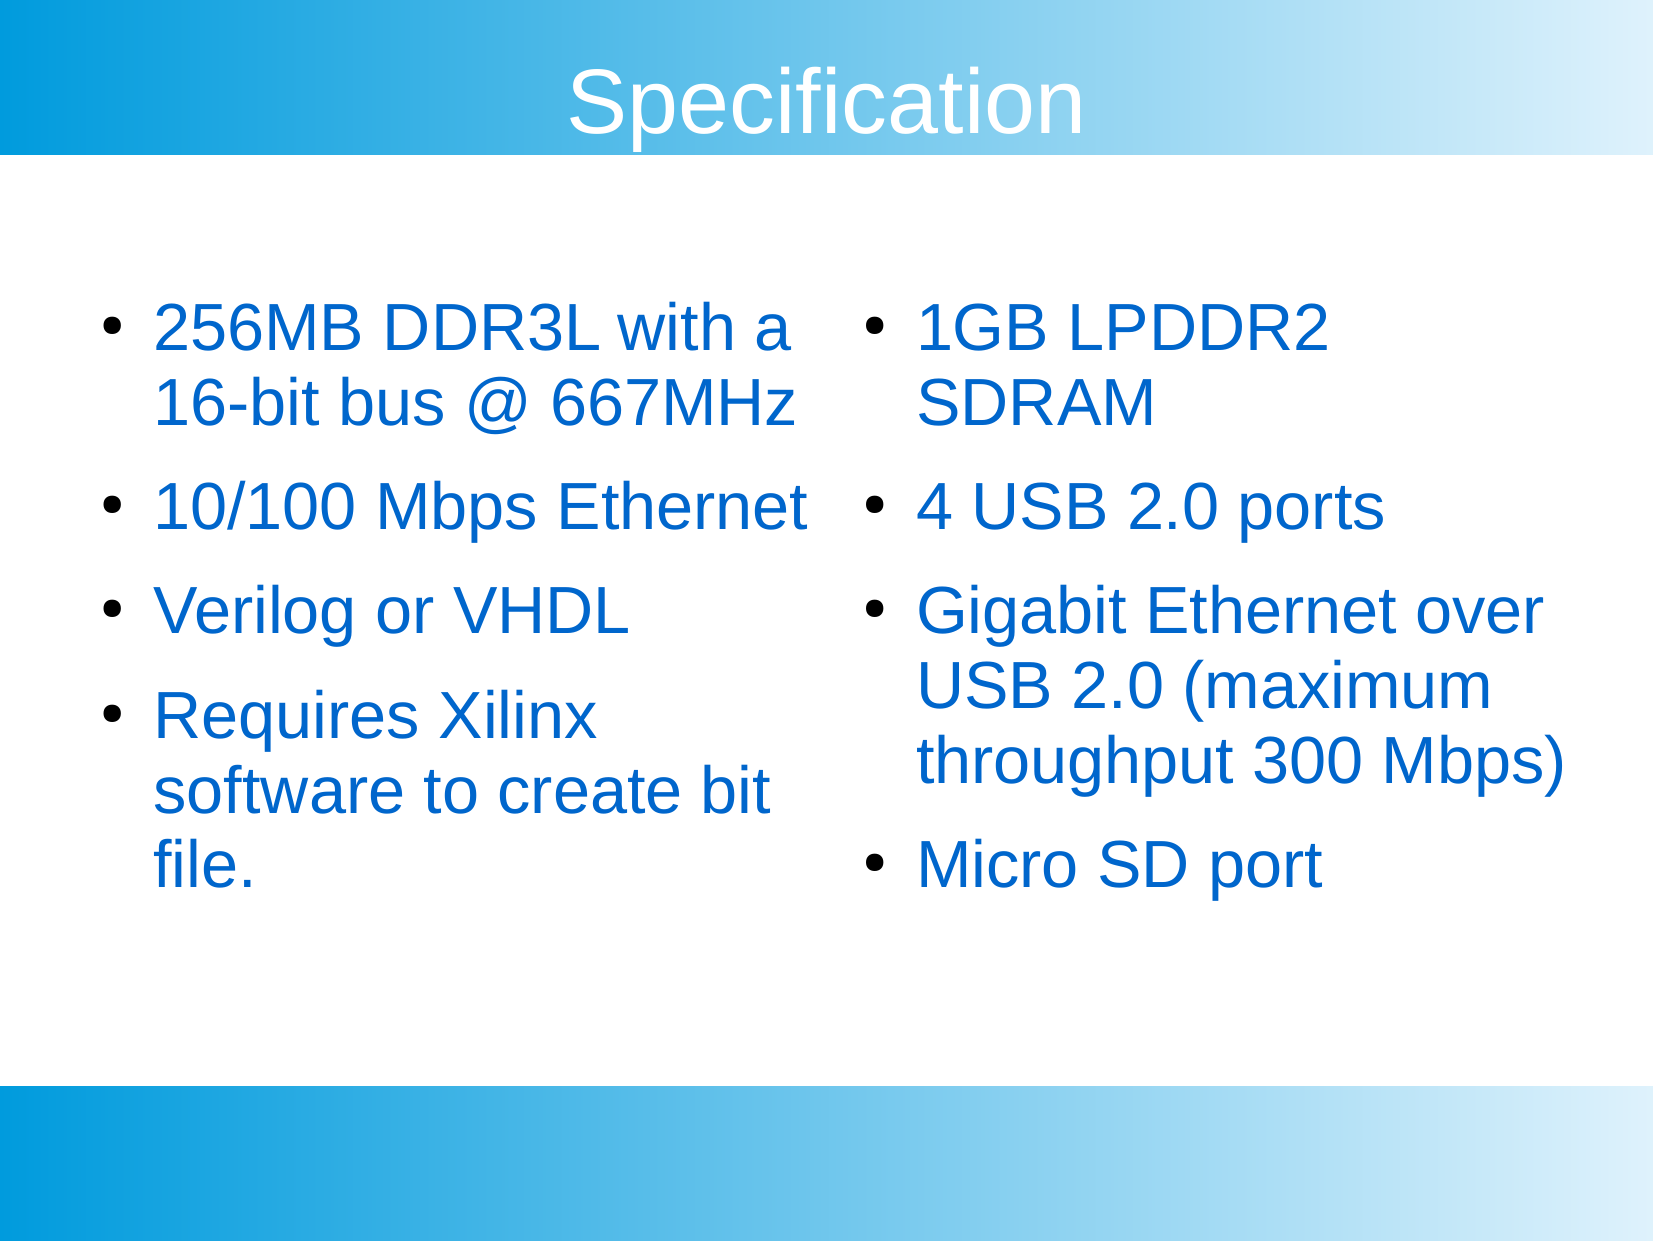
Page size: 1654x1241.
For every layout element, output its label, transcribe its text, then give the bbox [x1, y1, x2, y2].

list 256MB DDR3L with a 16-bit bus @ 667MHz 10/100 Mbps Ethernet Verilog or VHDL Requires Xilinx software to create bit file. [82, 290, 809, 1010]
title Specification [82, 49, 1571, 155]
list 1GB LPDDR2 SDRAM 4 USB 2.0 ports Gigabit Ethernet over USB 2.0 (maximum throughput 300 Mbps) Micro SD port [845, 290, 1572, 1010]
